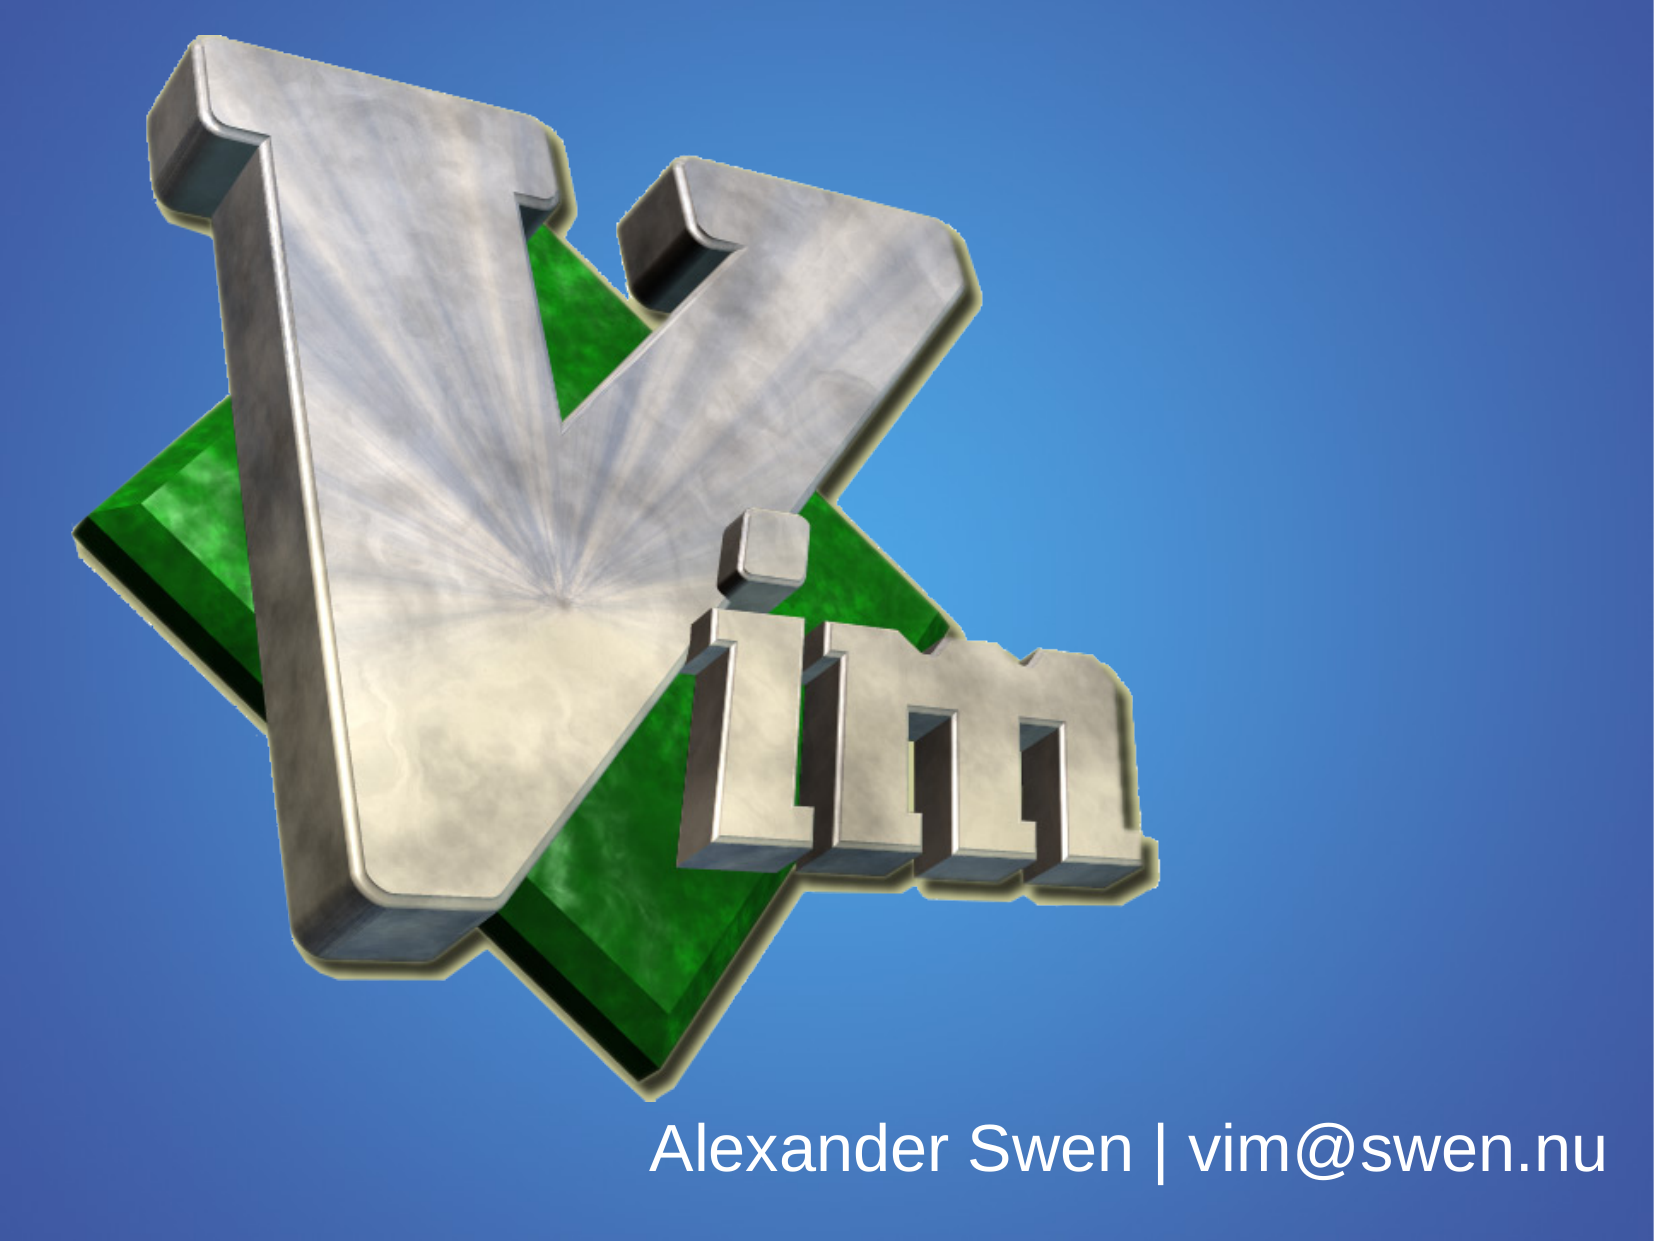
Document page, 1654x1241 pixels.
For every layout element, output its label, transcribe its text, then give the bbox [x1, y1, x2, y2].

picture [0, 0, 1654, 1241]
subtitle Alexander Swen | vim@swen.nu [590, 1098, 1654, 1199]
